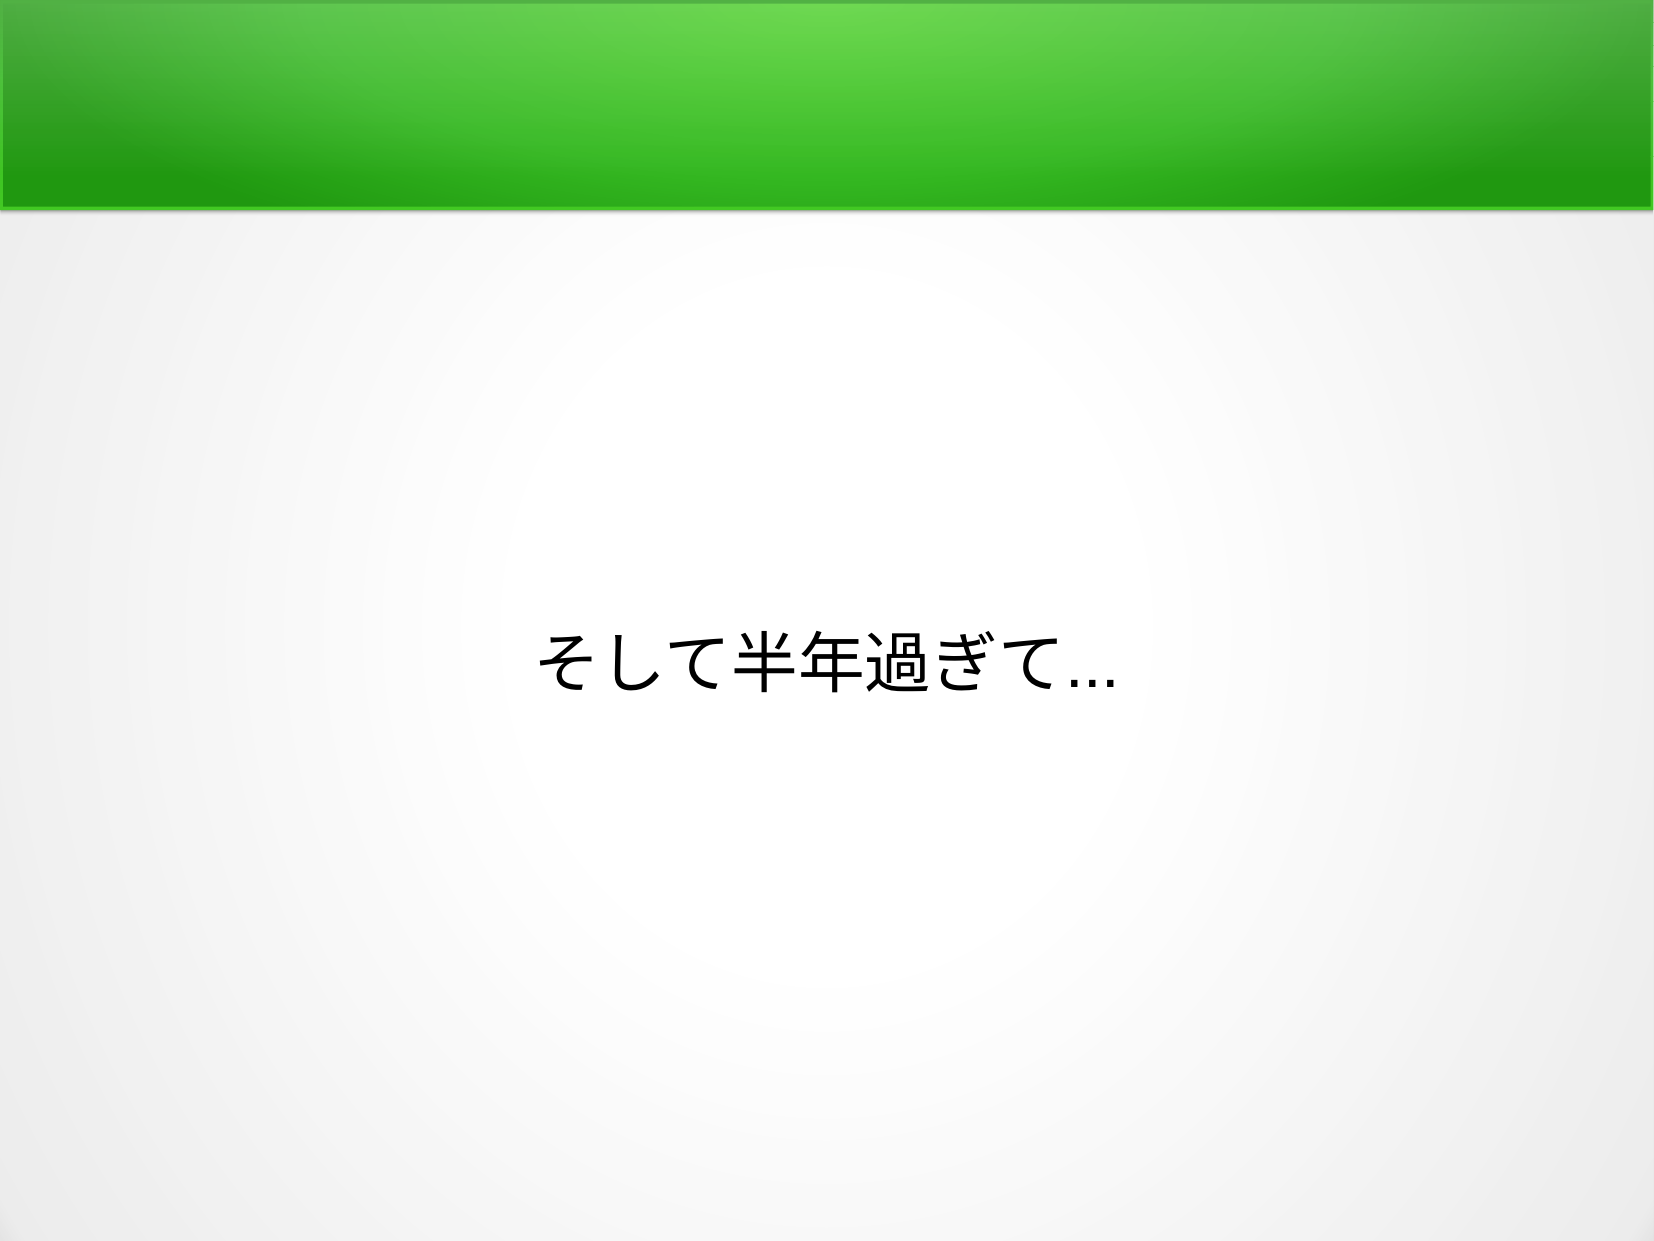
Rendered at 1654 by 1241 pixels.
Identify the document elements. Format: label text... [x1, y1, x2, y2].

subtitle そして半年過ぎて... [82, 299, 1571, 1019]
